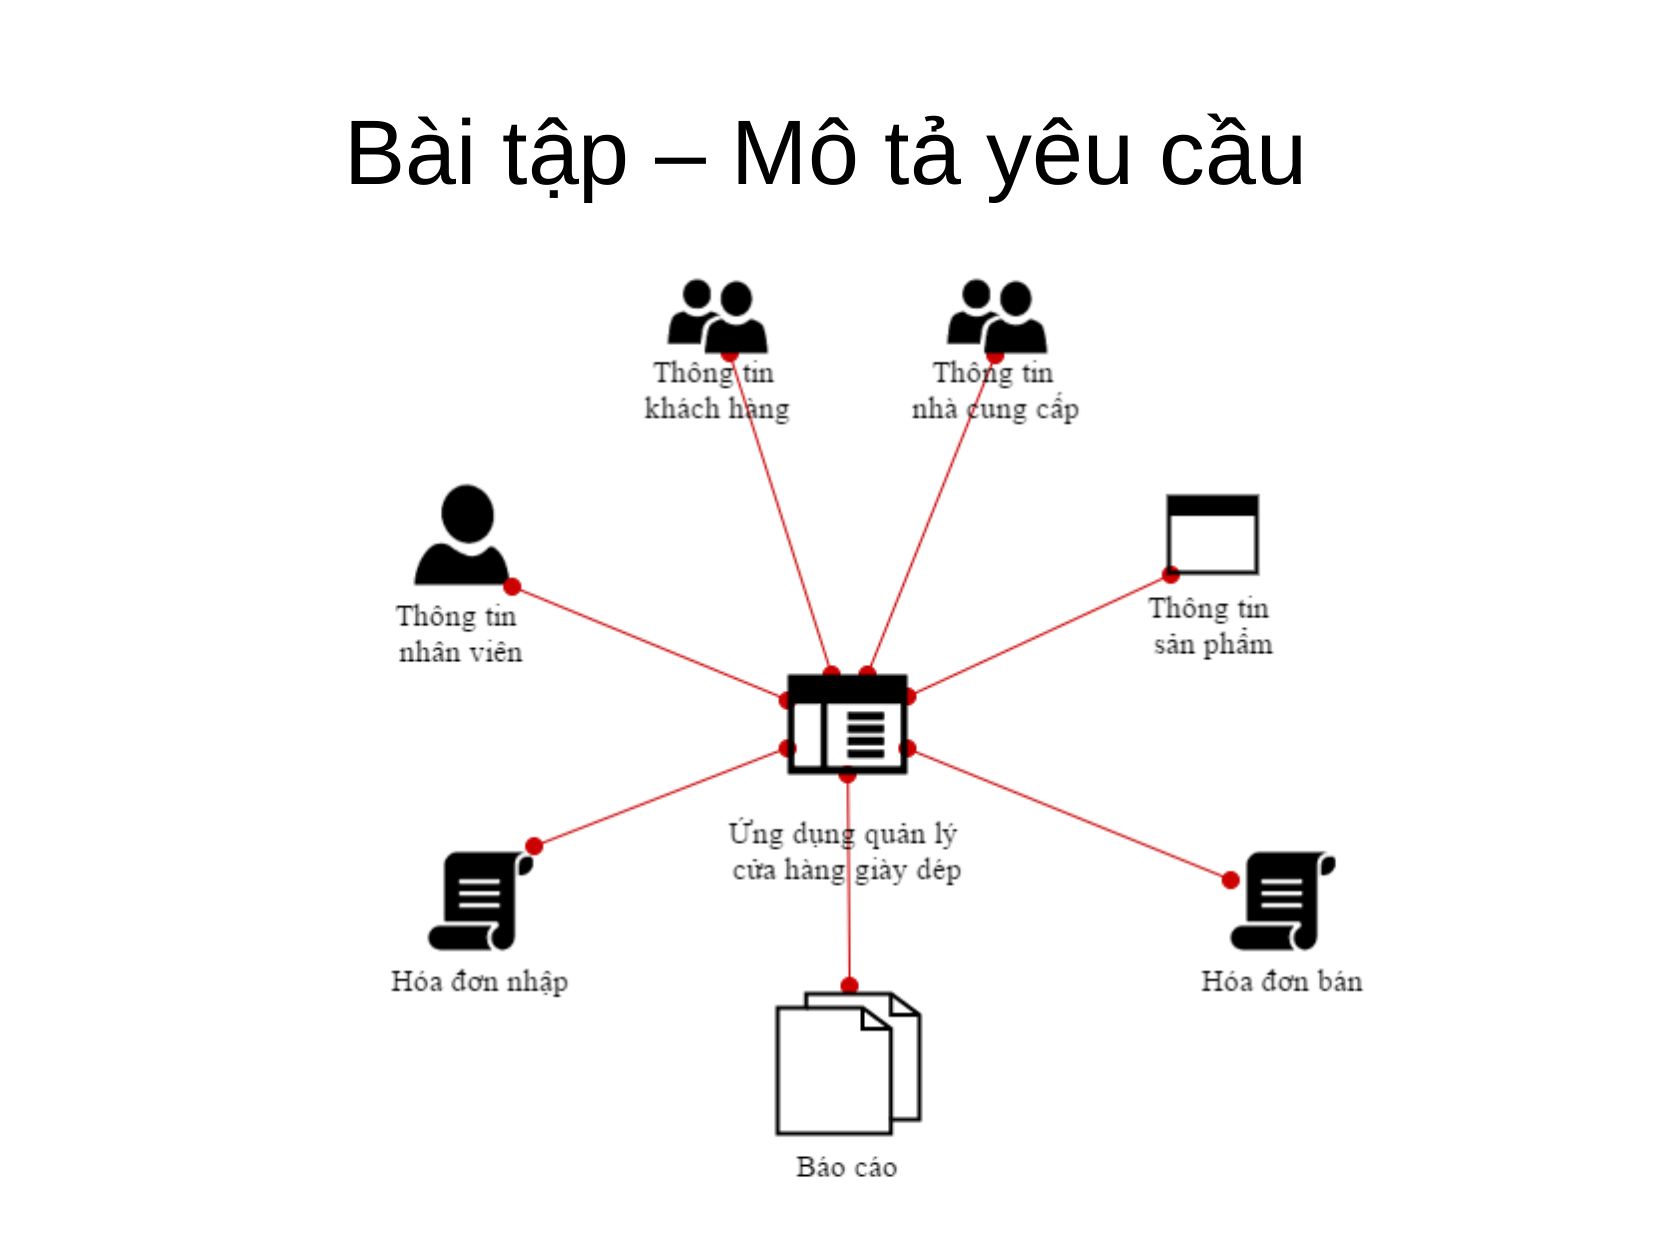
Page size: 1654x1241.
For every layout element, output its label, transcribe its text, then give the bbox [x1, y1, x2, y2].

picture [390, 210, 1366, 1186]
title Bài tập – Mô tả yêu cầu [82, 49, 1571, 257]
